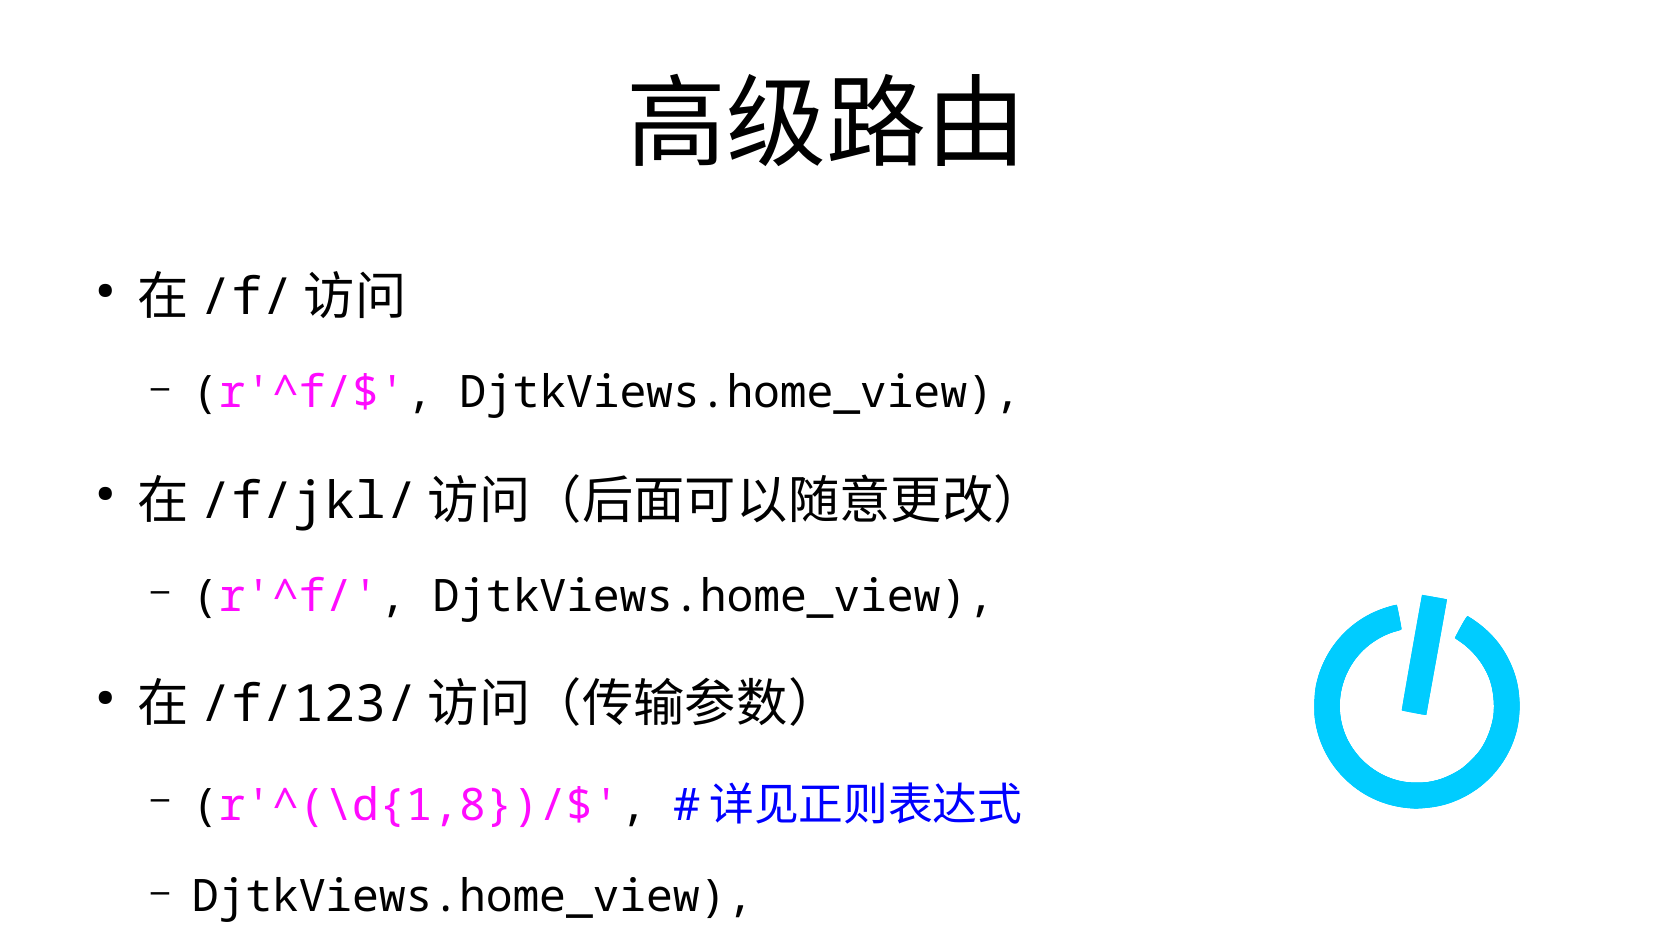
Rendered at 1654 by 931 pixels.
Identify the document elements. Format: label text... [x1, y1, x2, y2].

list 在/f/访问 (r'^f/$', DjtkViews.home_view), 在/f/jkl/访问（后面可以随意更改） (r'^f/', DjtkViews.home_view), 在/f/123/访问（传输参数） (r'^(\d{1,8})/$', #详见正则表达式 DjtkViews.home_view), [82, 217, 1571, 931]
title 高级路由 [82, 37, 1571, 193]
